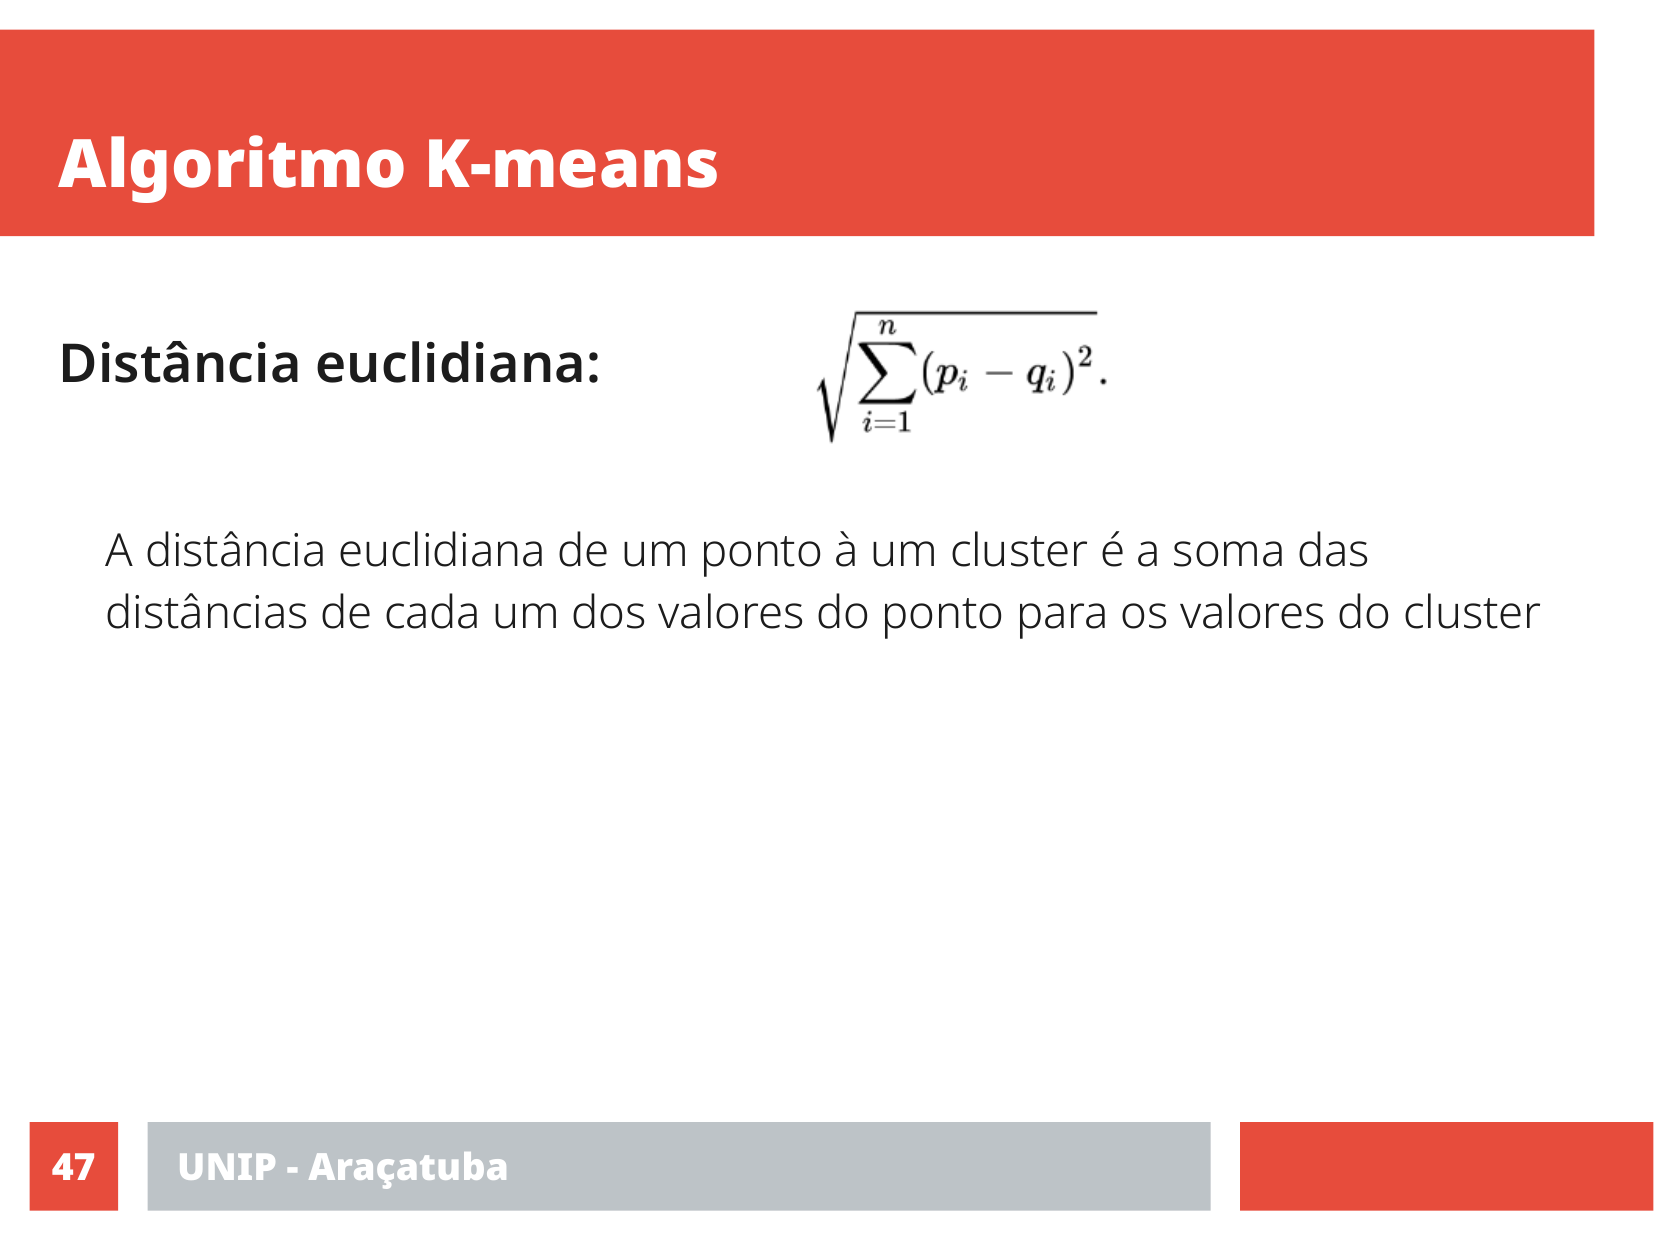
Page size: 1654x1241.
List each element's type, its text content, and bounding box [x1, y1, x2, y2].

picture [811, 281, 1124, 472]
list Distância euclidiana: A distância euclidiana de um ponto à um cluster é a soma das distâncias de cada um dos valores do ponto para os valores do cluster [59, 324, 1565, 1093]
title Algoritmo K-means [59, 59, 1595, 207]
